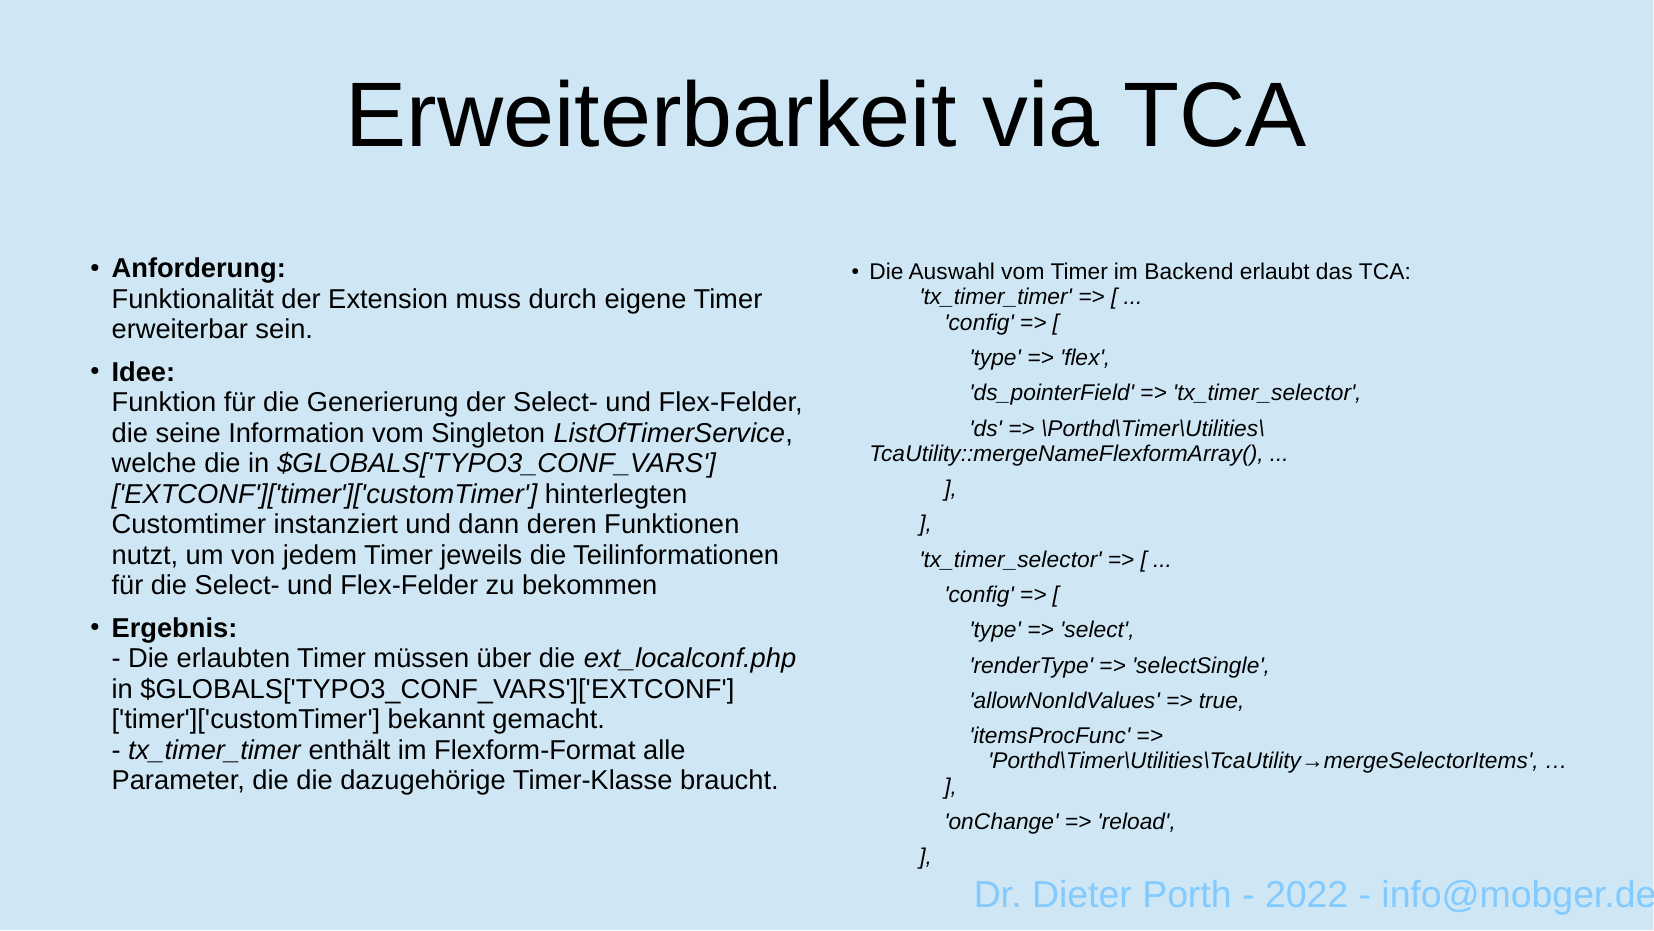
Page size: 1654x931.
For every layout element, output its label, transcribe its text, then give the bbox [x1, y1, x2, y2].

title Dr. Dieter Porth - 2022 - info@mobger.de [958, 859, 1654, 931]
list Anforderung: Funktionalität der Extension muss durch eigene Timer erweiterbar sein. Idee: Funktion für die Generierung der Select- und Flex-Felder, die seine Information vom Singleton ListOfTimerService, welche die in $GLOBALS['TYPO3_CONF_VARS']['EXTCONF']['timer']['customTimer'] hinterlegten Customtimer instanziert und dann deren Funktionen nutzt, um von jedem Timer jeweils die Teilinformationen für die Select- und Flex-Felder zu bekommen Ergebnis: - Die erlaubten Timer müssen über die ext_localconf.php in $GLOBALS['TYPO3_CONF_VARS']['EXTCONF']['timer']['customTimer'] bekannt gemacht. - tx_timer_timer enthält im Flexform-Format alle Parameter, die die dazugehörige Timer-Klasse braucht. [82, 253, 809, 815]
title Erweiterbarkeit via TCA [82, 12, 1571, 218]
list Die Auswahl vom Timer im Backend erlaubt das TCA: 'tx_timer_timer' => [ ... 'config' => [ 'type' => 'flex', 'ds_pointerField' => 'tx_timer_selector', 'ds' => \Porthd\Timer\Utilities\TcaUtility::mergeNameFlexformArray(), ... ], ], 'tx_timer_selector' => [ ... 'config' => [ 'type' => 'select', 'renderType' => 'selectSingle', 'allowNonIdValues' => true, 'itemsProcFunc' => 'Porthd\Timer\Utilities\TcaUtility→mergeSelectorItems', … ], 'onChange' => 'reload', ], [845, 258, 1572, 904]
